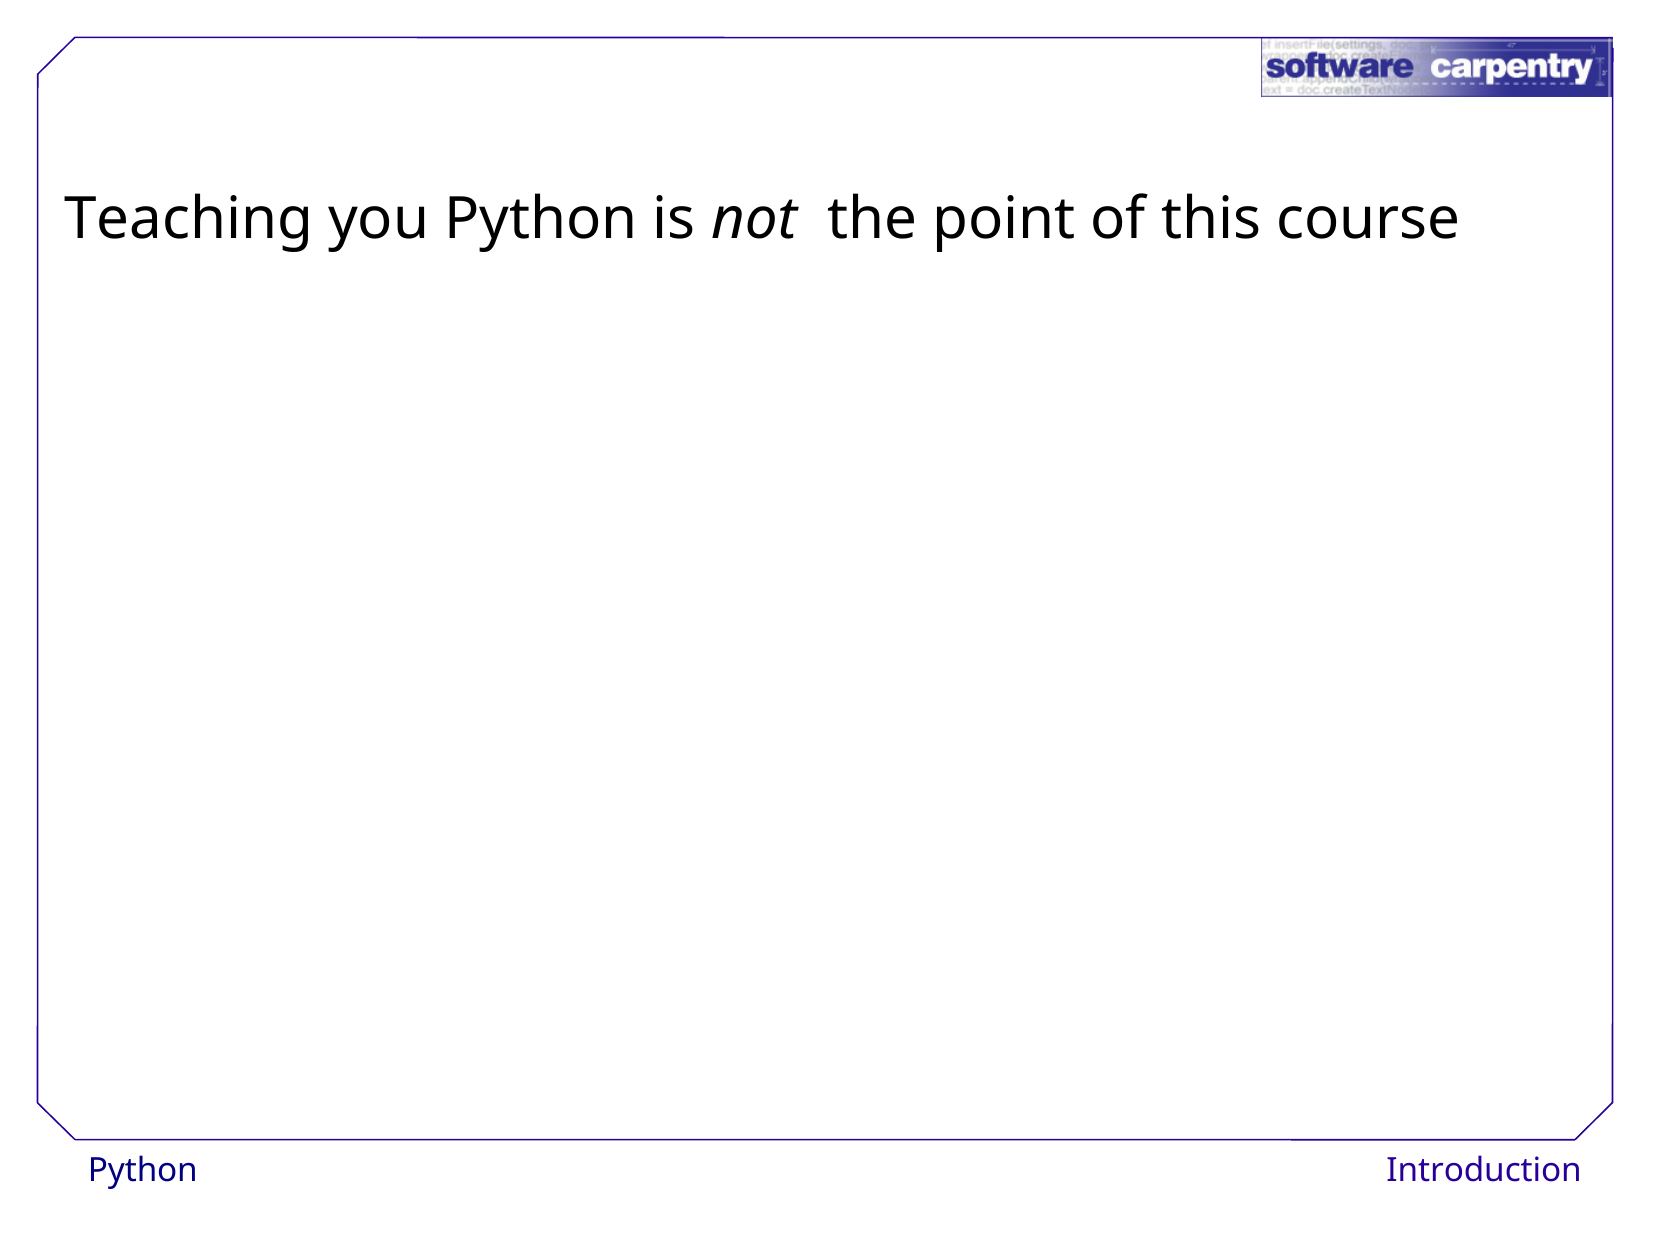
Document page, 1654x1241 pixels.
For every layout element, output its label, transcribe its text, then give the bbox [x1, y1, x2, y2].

text_box Teaching you Python is not the point of this course [49, 138, 1626, 259]
picture [1261, 39, 1613, 97]
